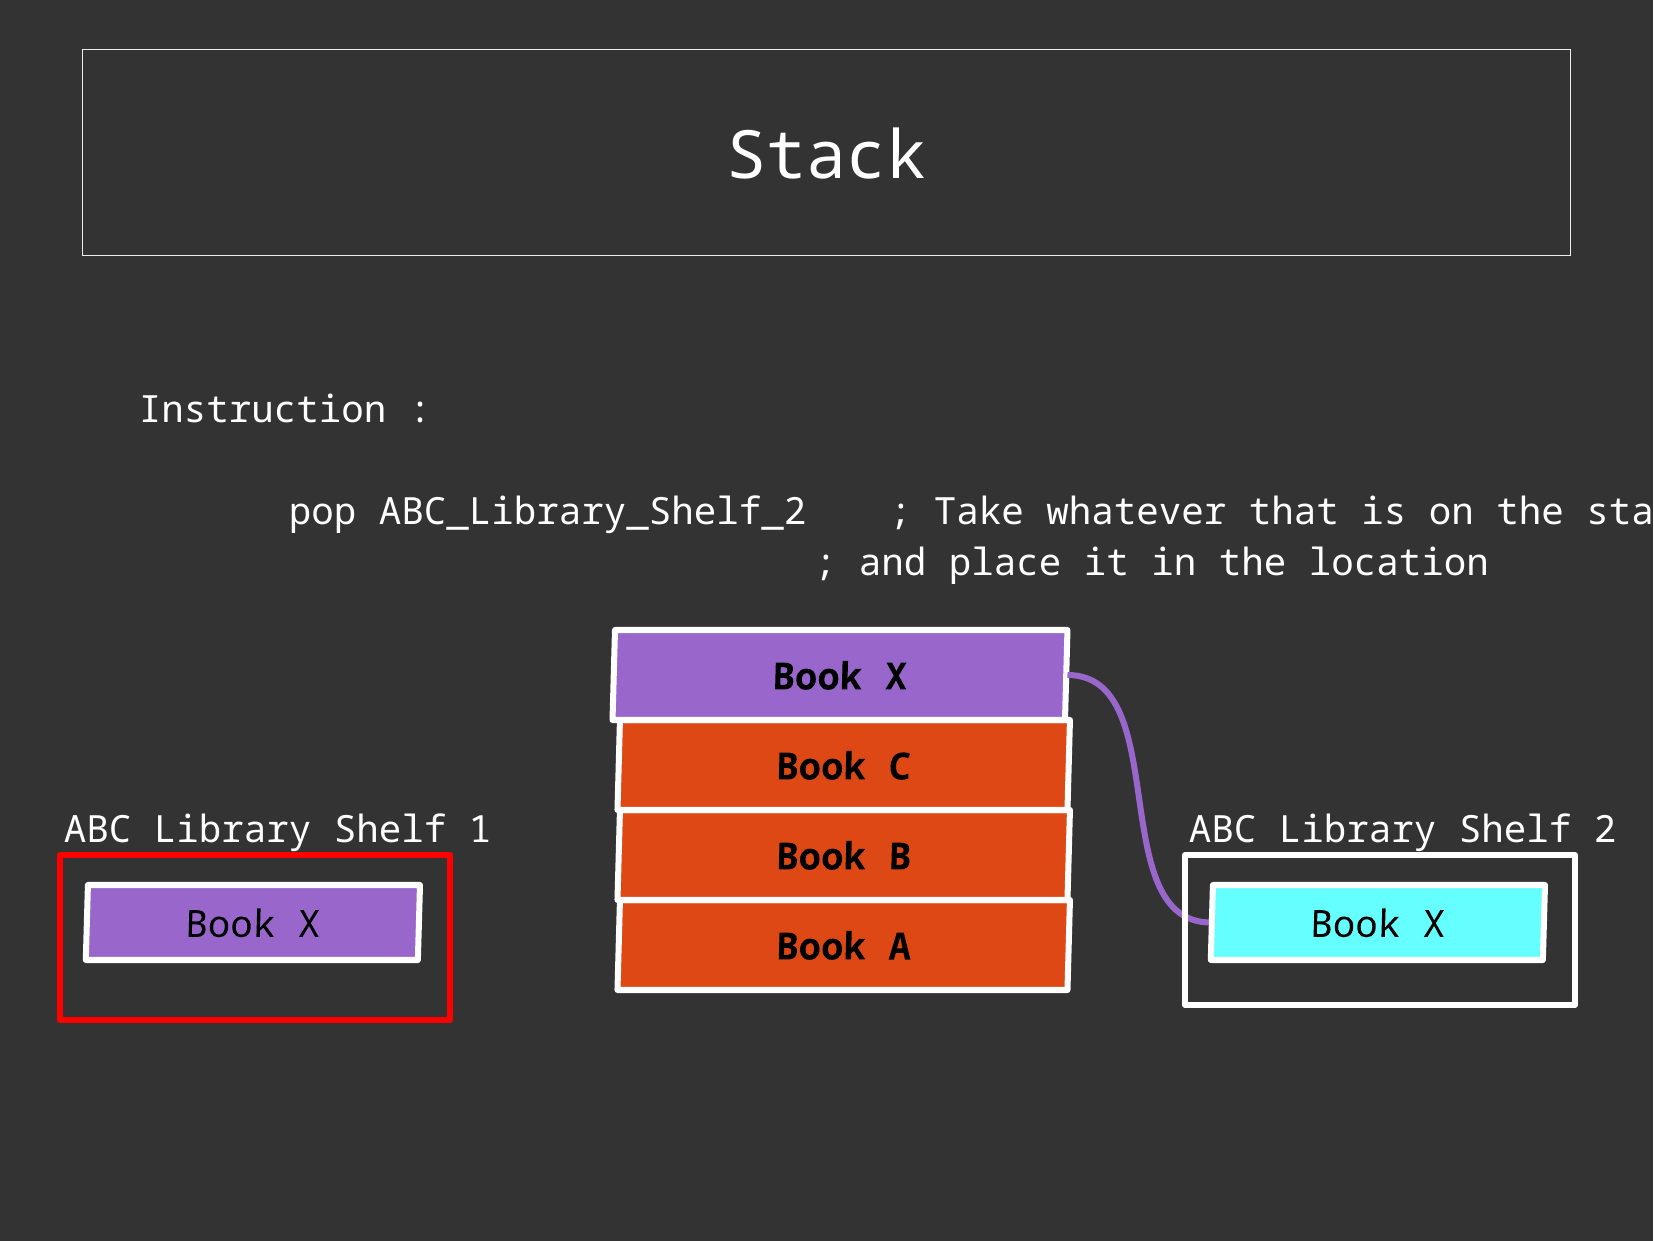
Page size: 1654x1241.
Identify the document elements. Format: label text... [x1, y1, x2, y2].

text_box Stack [82, 49, 1571, 256]
text_box Book B [617, 810, 1070, 901]
text_box Book X [85, 885, 421, 961]
text_box Book C [617, 720, 1070, 811]
text_box ABC Library Shelf 1 [49, 795, 436, 848]
text_box Instruction : pop ABC_Library_Shelf_2 ; Take whatever that is on the stack ; and place it in the location [124, 375, 1504, 540]
text_box ABC Library Shelf 2 [1174, 795, 1561, 848]
text_box Book X [1210, 885, 1546, 961]
text_box Book X [612, 630, 1068, 721]
text_box Book A [617, 900, 1070, 991]
